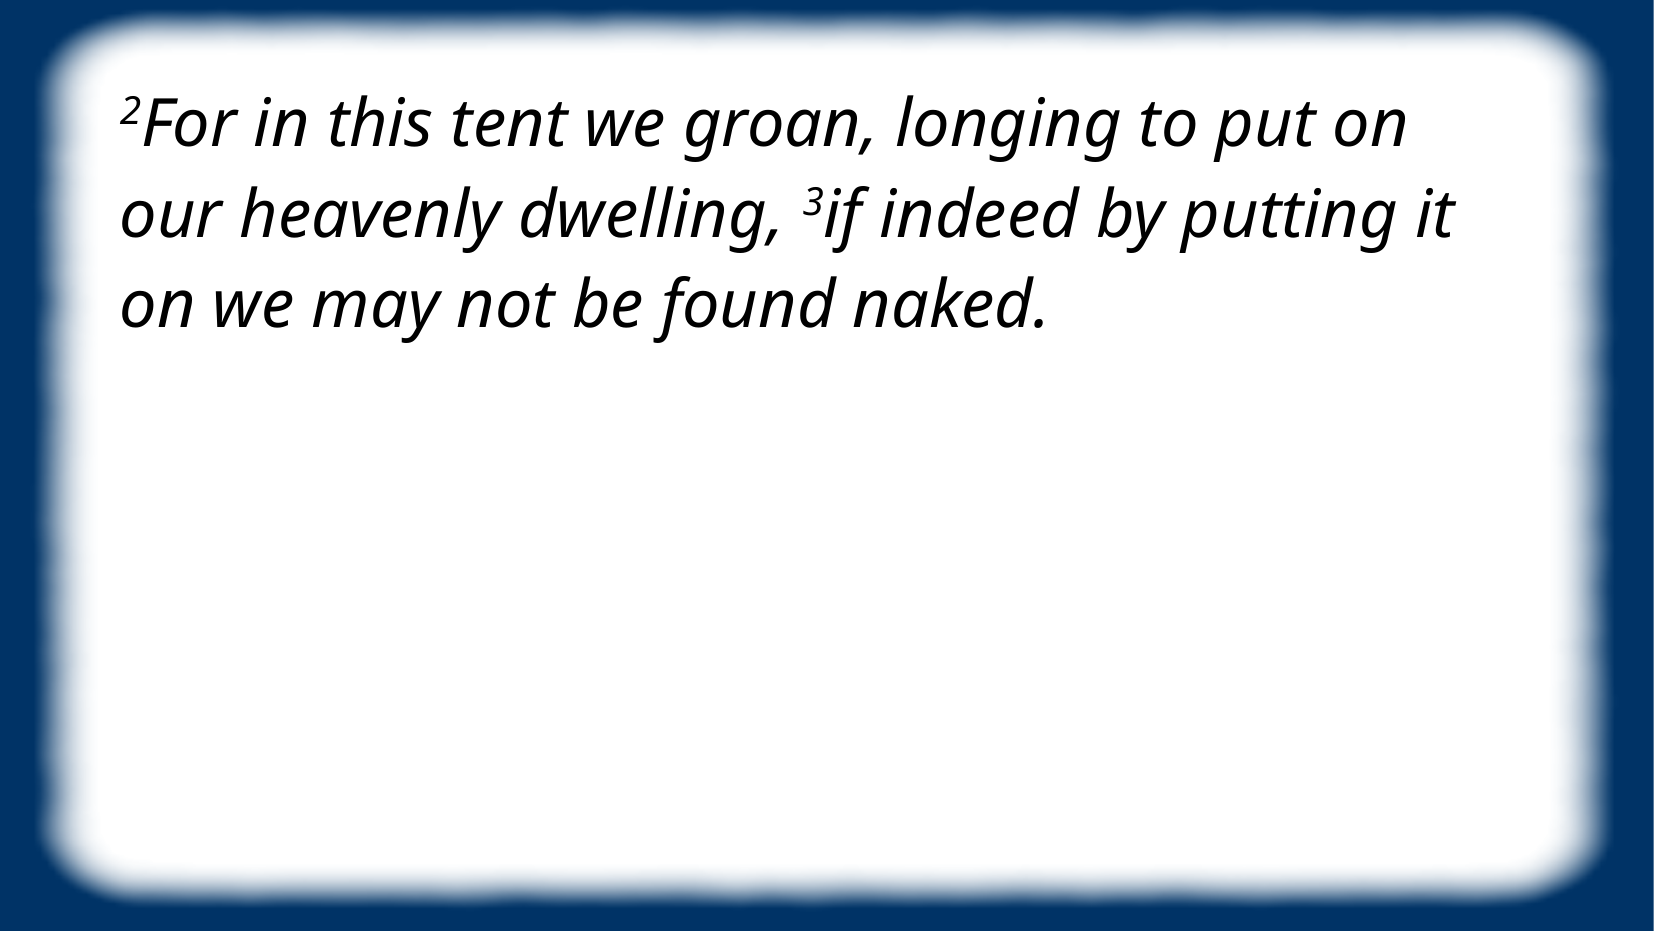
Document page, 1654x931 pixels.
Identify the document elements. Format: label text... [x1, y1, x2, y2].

picture [0, 0, 1654, 931]
text_box 2For in this tent we groan, longing to put on our heavenly dwelling, 3if indeed by putting it on we may not be found naked. [105, 67, 1546, 376]
